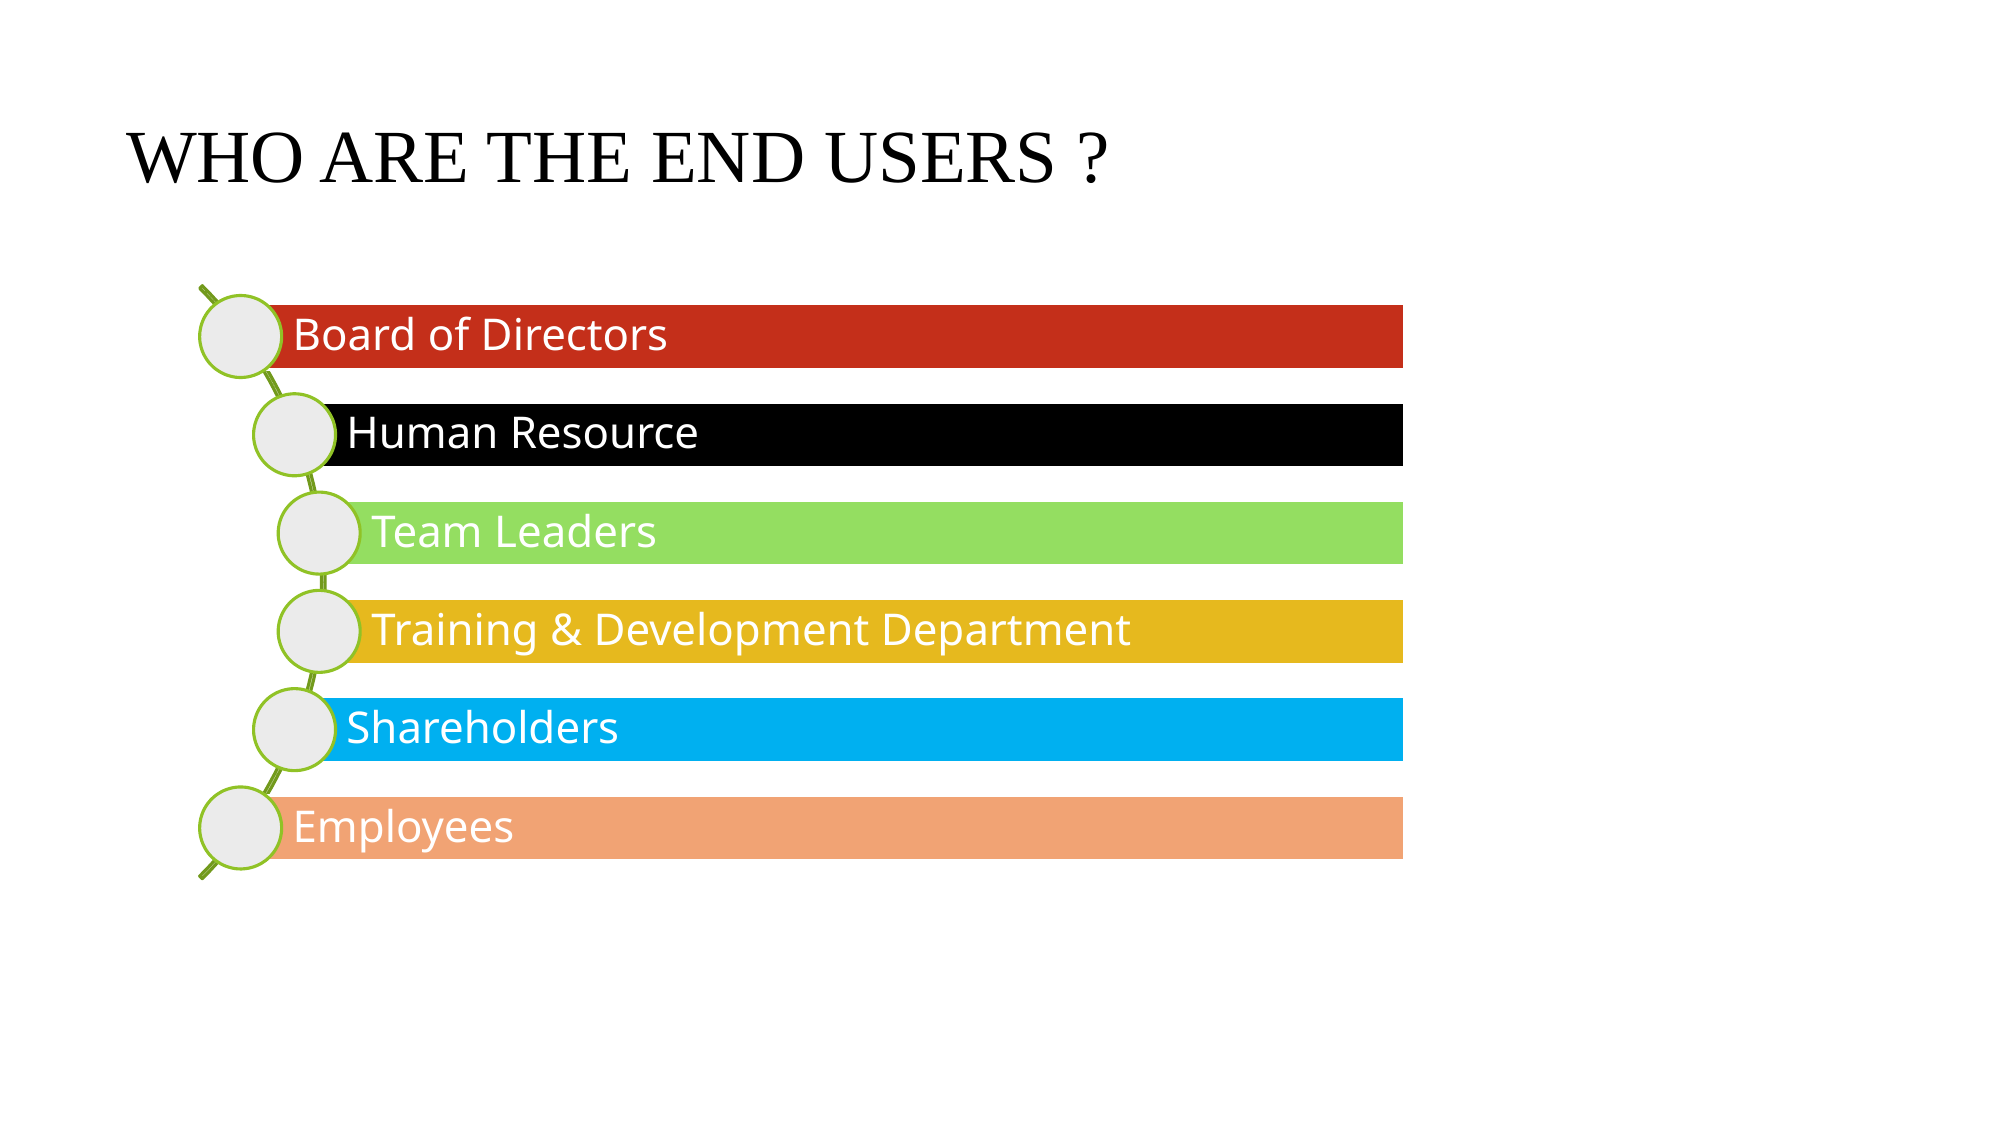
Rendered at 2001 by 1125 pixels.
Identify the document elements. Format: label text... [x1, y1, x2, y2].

text_box [199, 295, 282, 378]
text_box Team Leaders [345, 500, 1405, 566]
text_box Training & Development Department [344, 598, 1405, 665]
text_box Board of Directors [266, 303, 1405, 370]
text_box [253, 688, 336, 771]
text_box Shareholders [320, 696, 1405, 763]
text_box Employees [267, 795, 1405, 861]
text_box [278, 590, 361, 673]
text_box [253, 393, 336, 476]
title WHO ARE THE END USERS ? [111, 99, 1522, 317]
text_box [278, 492, 361, 575]
text_box Human Resource [320, 402, 1405, 468]
text_box [199, 786, 282, 869]
